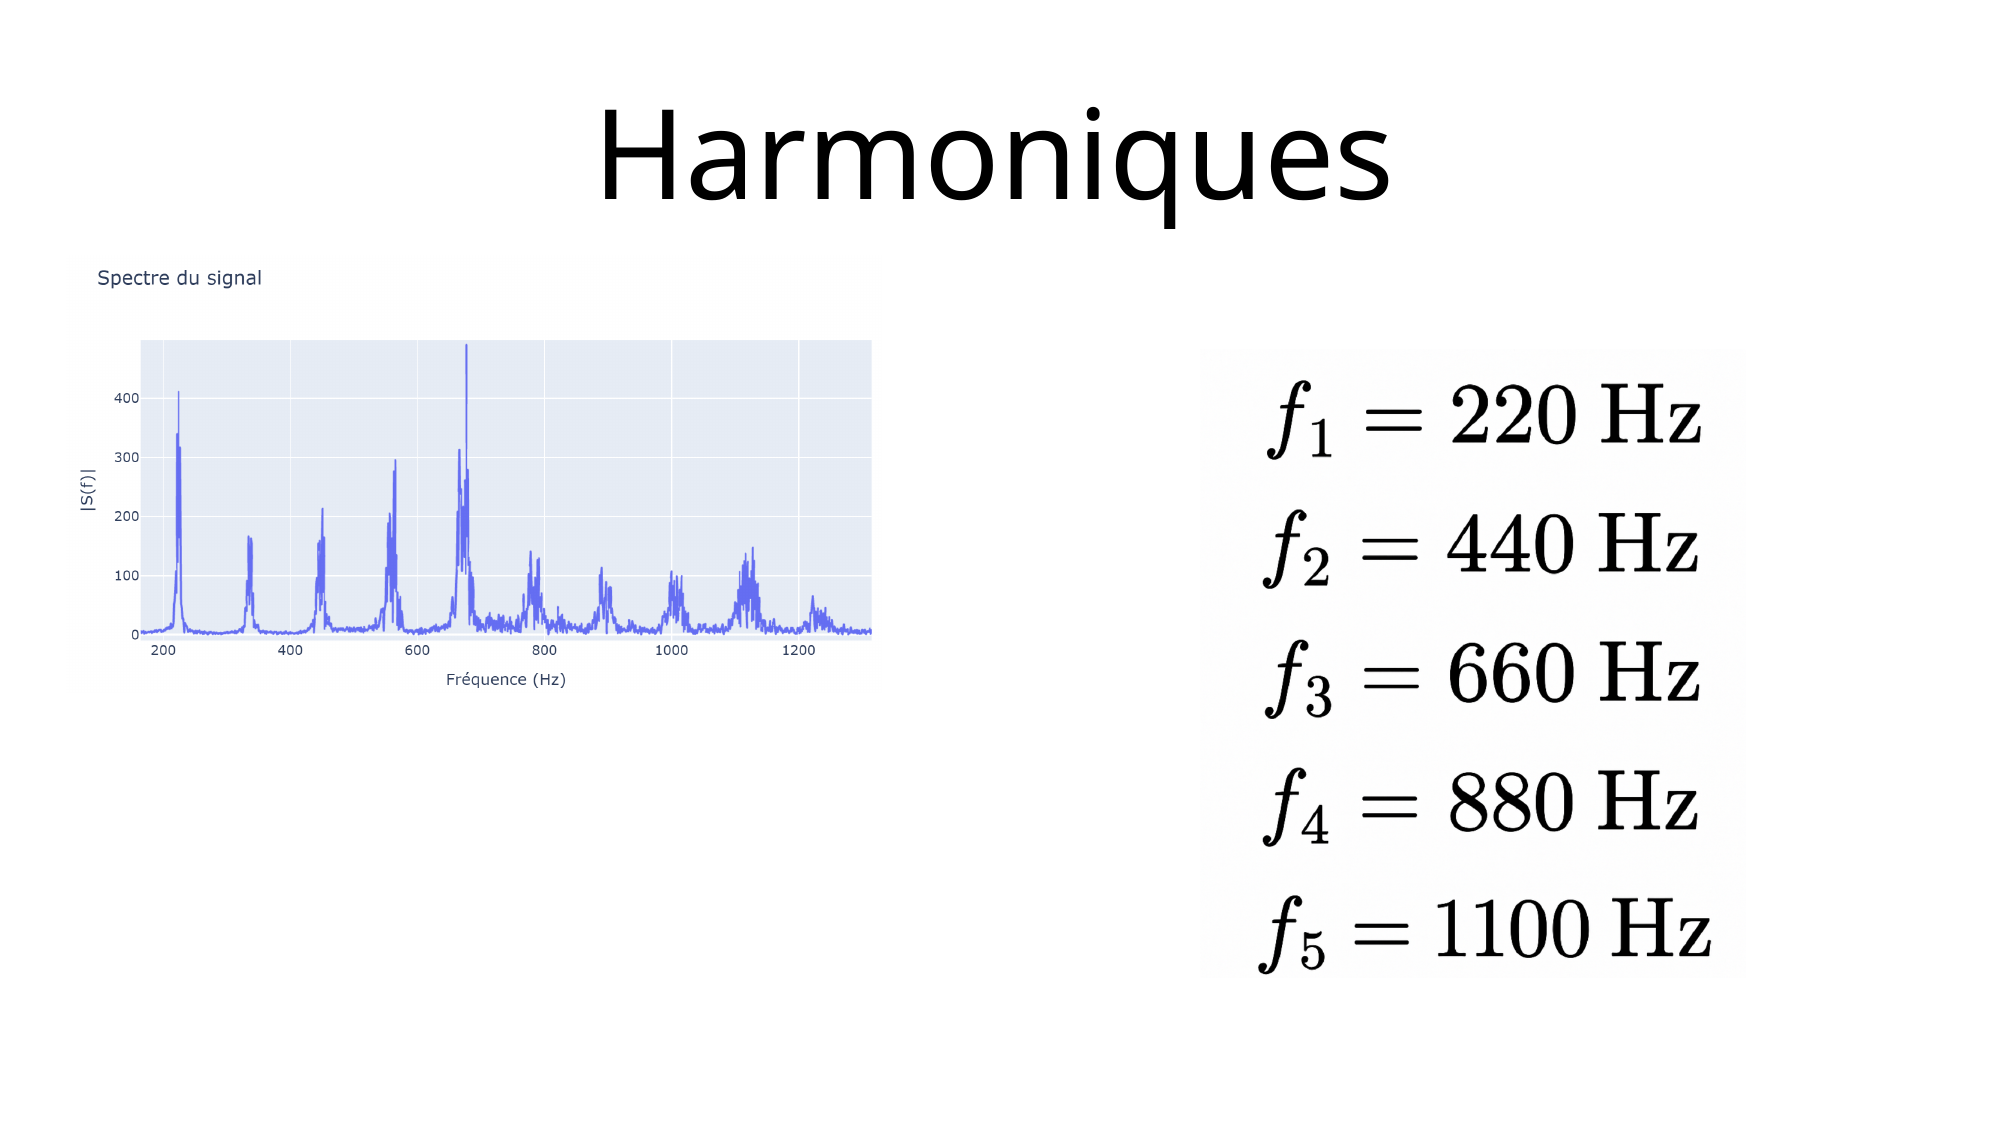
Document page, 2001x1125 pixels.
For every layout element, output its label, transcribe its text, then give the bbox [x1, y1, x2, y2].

picture [66, 255, 882, 693]
title Harmoniques [244, 78, 1745, 234]
picture [1200, 349, 1746, 978]
